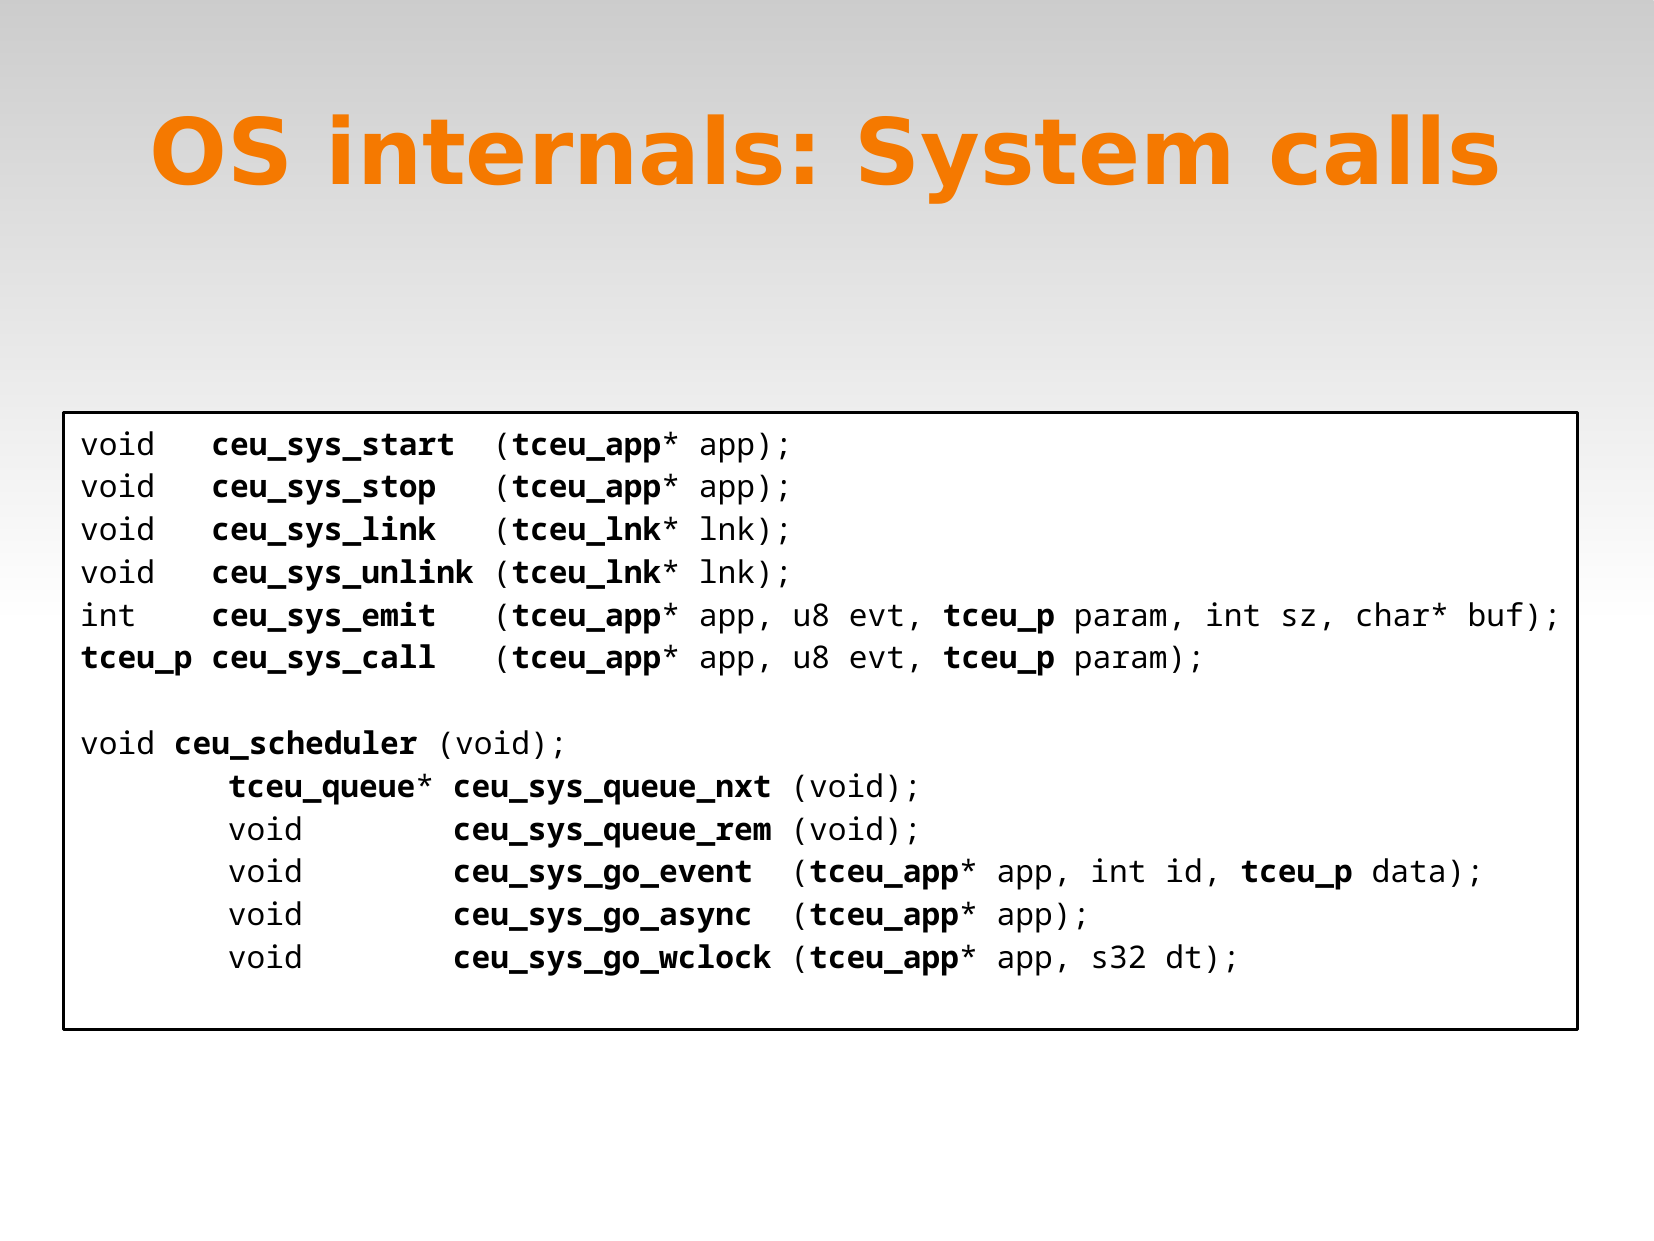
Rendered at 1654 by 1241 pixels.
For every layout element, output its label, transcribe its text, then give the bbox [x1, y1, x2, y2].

title OS internals: System calls [82, 49, 1571, 257]
text_box void ceu_sys_start (tceu_app* app); void ceu_sys_stop (tceu_app* app); void ceu_sys_link (tceu_lnk* lnk); void ceu_sys_unlink (tceu_lnk* lnk); int ceu_sys_emit (tceu_app* app, u8 evt, tceu_p param, int sz, char* buf); tceu_p ceu_sys_call (tceu_app* app, u8 evt, tceu_p param); void ceu_scheduler (void); tceu_queue* ceu_sys_queue_nxt (void); void ceu_sys_queue_rem (void); void ceu_sys_go_event (tceu_app* app, int id, tceu_p data); void ceu_sys_go_async (tceu_app* app); void ceu_sys_go_wclock (tceu_app* app, s32 dt); [63, 412, 1578, 951]
